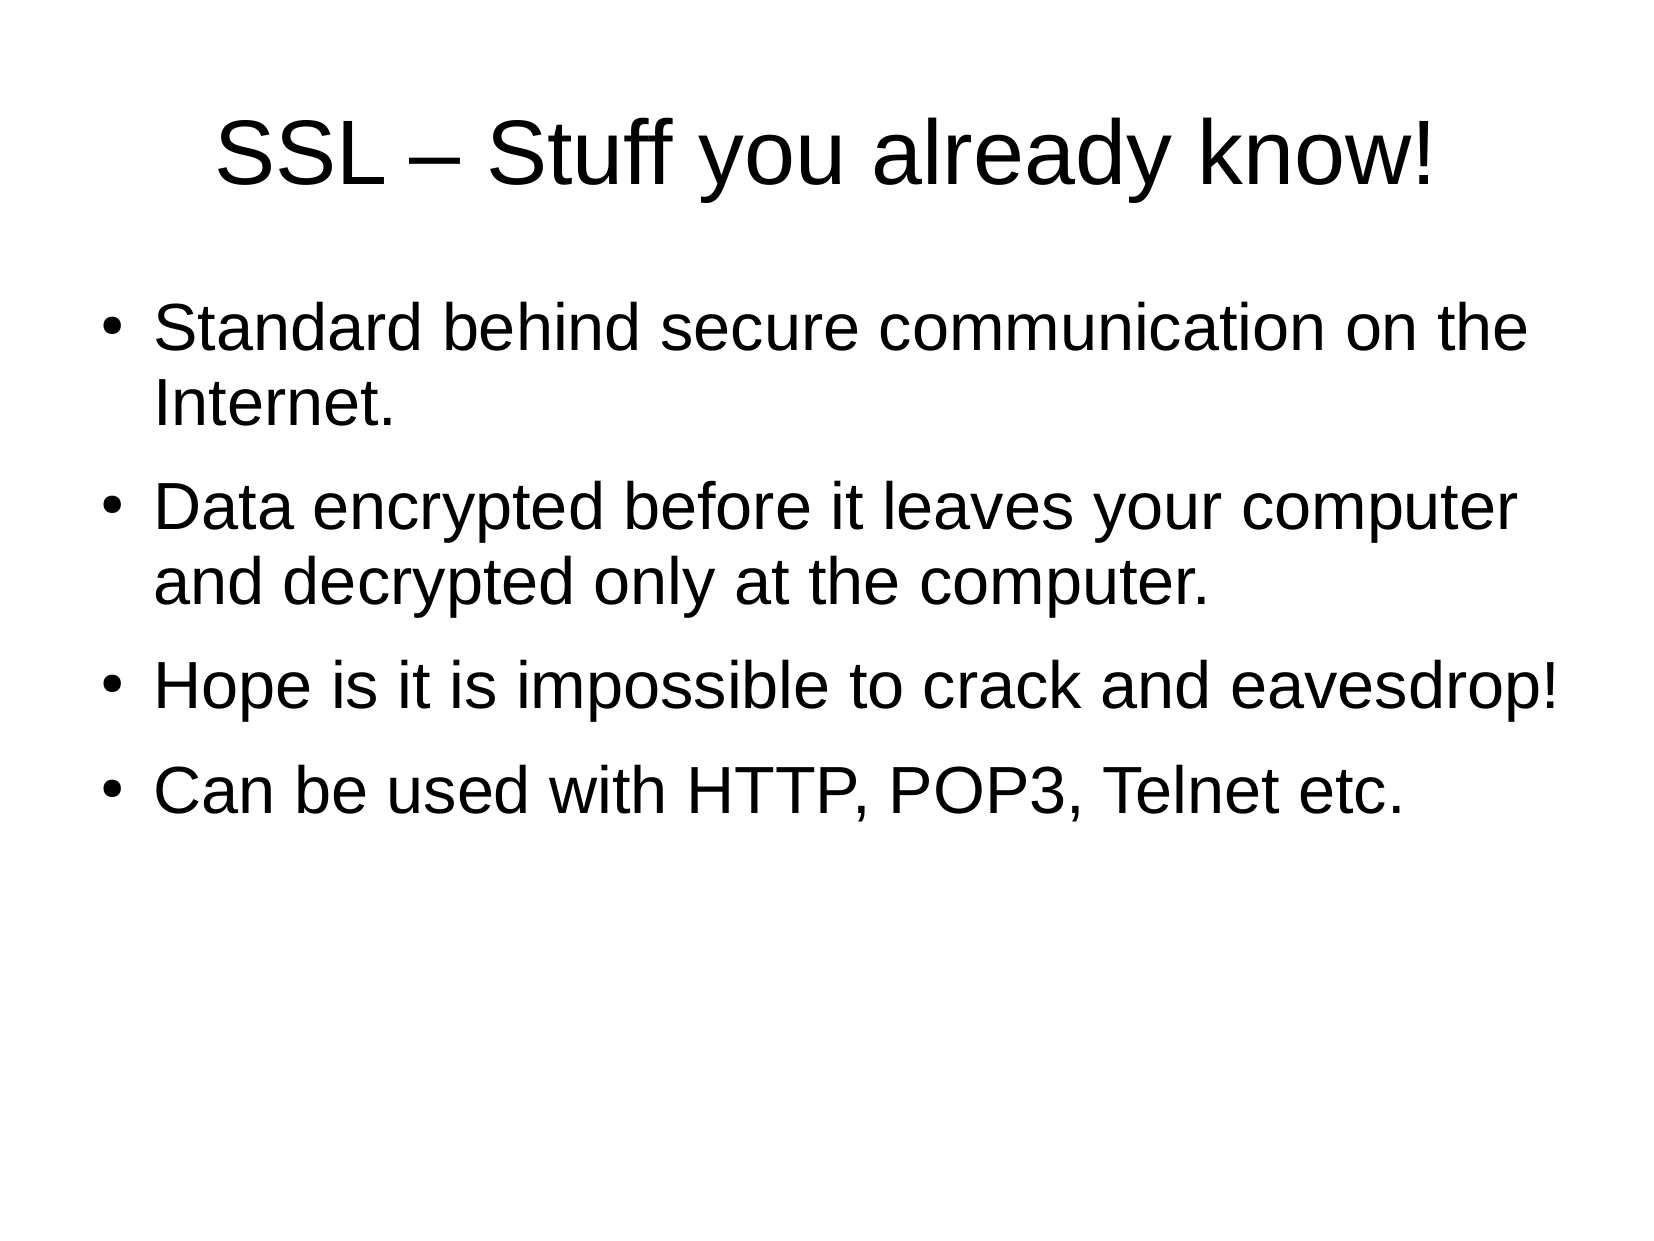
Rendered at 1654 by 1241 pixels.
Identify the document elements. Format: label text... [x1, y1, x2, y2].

title SSL – Stuff you already know! [82, 56, 1571, 250]
list Standard behind secure communication on the Internet. Data encrypted before it leaves your computer and decrypted only at the computer. Hope is it is impossible to crack and eavesdrop! Can be used with HTTP, POP3, Telnet etc. [82, 290, 1571, 1109]
